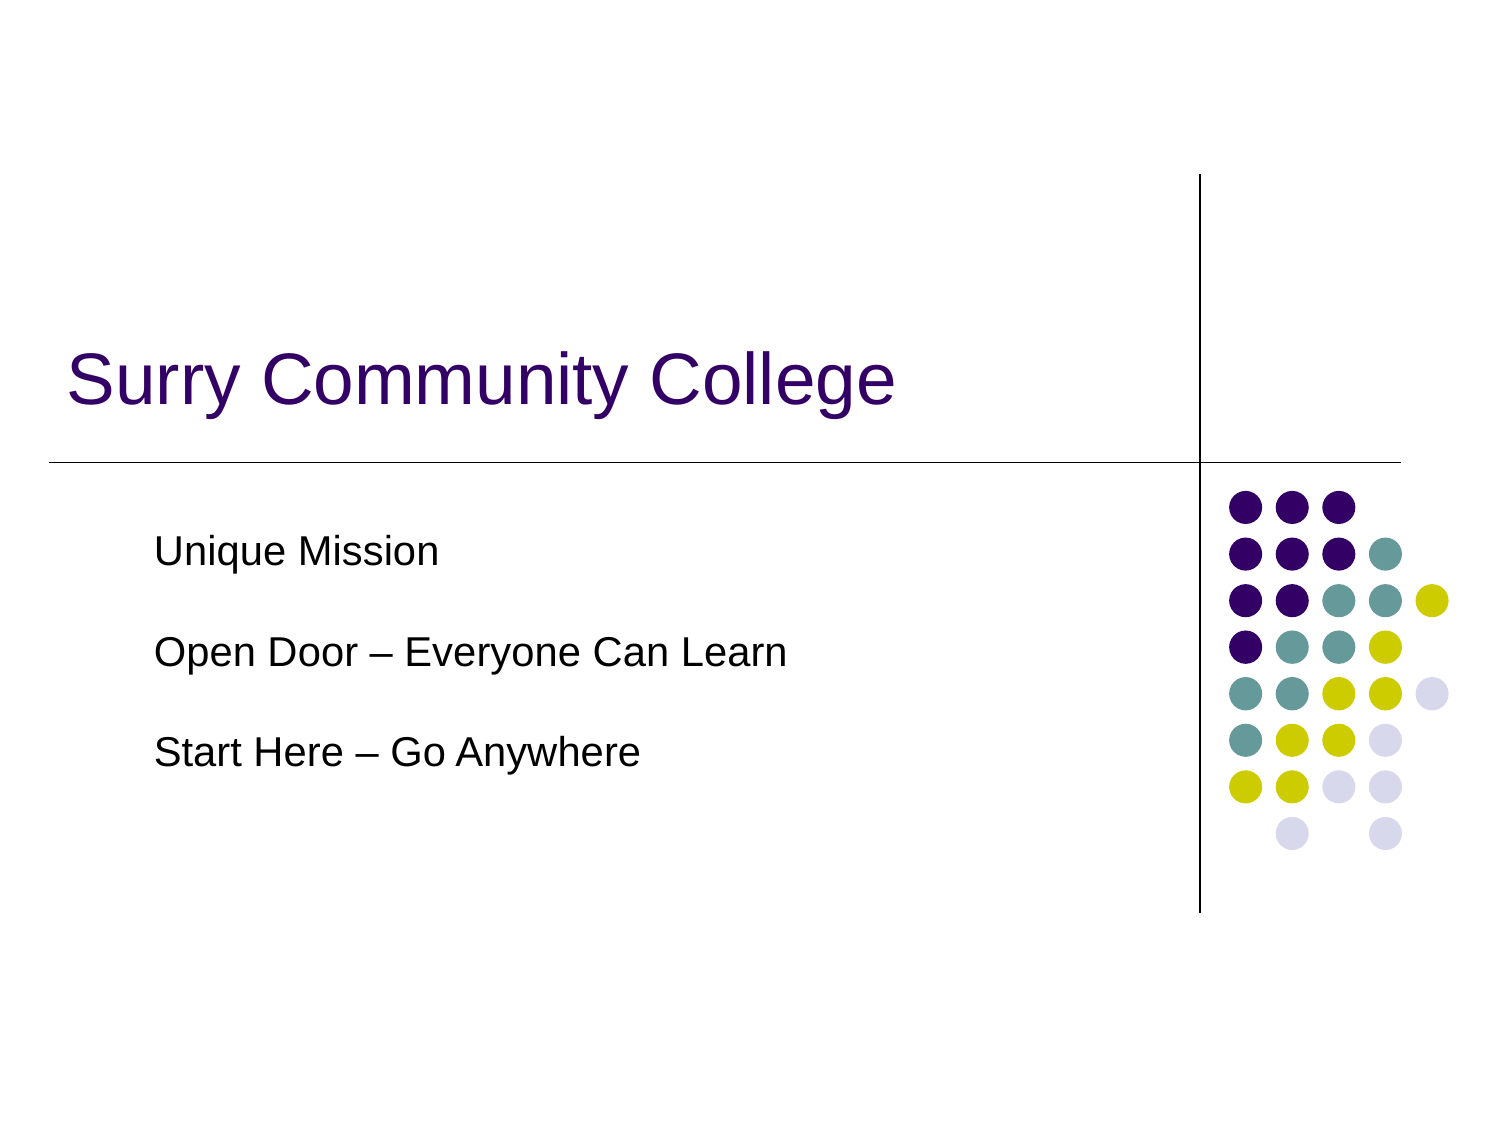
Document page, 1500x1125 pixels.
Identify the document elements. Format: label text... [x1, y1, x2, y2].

title Surry Community College [51, 76, 1165, 427]
subtitle Unique Mission Open Door – Everyone Can Learn Start Here – Go Anywhere [139, 500, 1165, 888]
